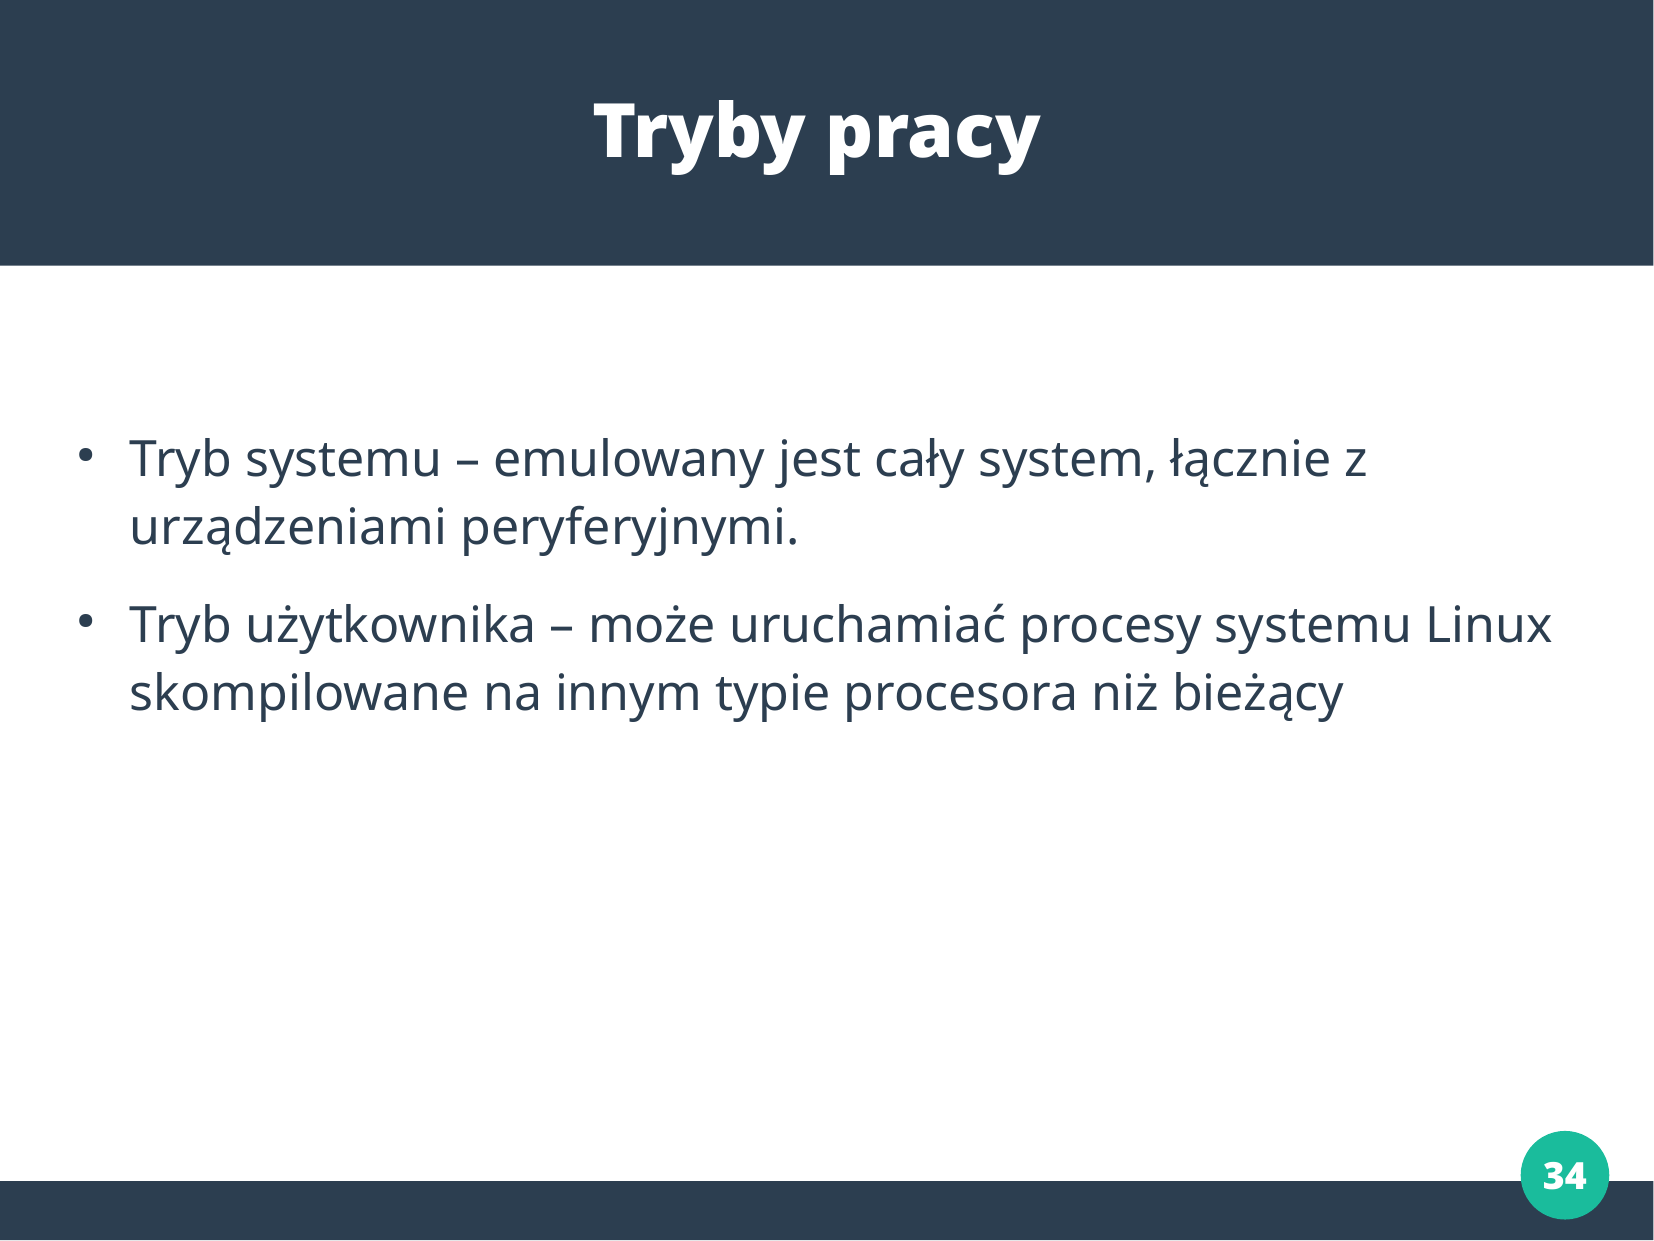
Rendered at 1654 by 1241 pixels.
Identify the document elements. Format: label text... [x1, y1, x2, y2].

title Tryby pracy [59, 49, 1595, 207]
list Tryb systemu – emulowany jest cały system, łącznie z urządzeniami peryferyjnymi. Tryb użytkownika – może uruchamiać procesy systemu Linux skompilowane na innym typie procesora niż bieżący [59, 324, 1595, 1152]
